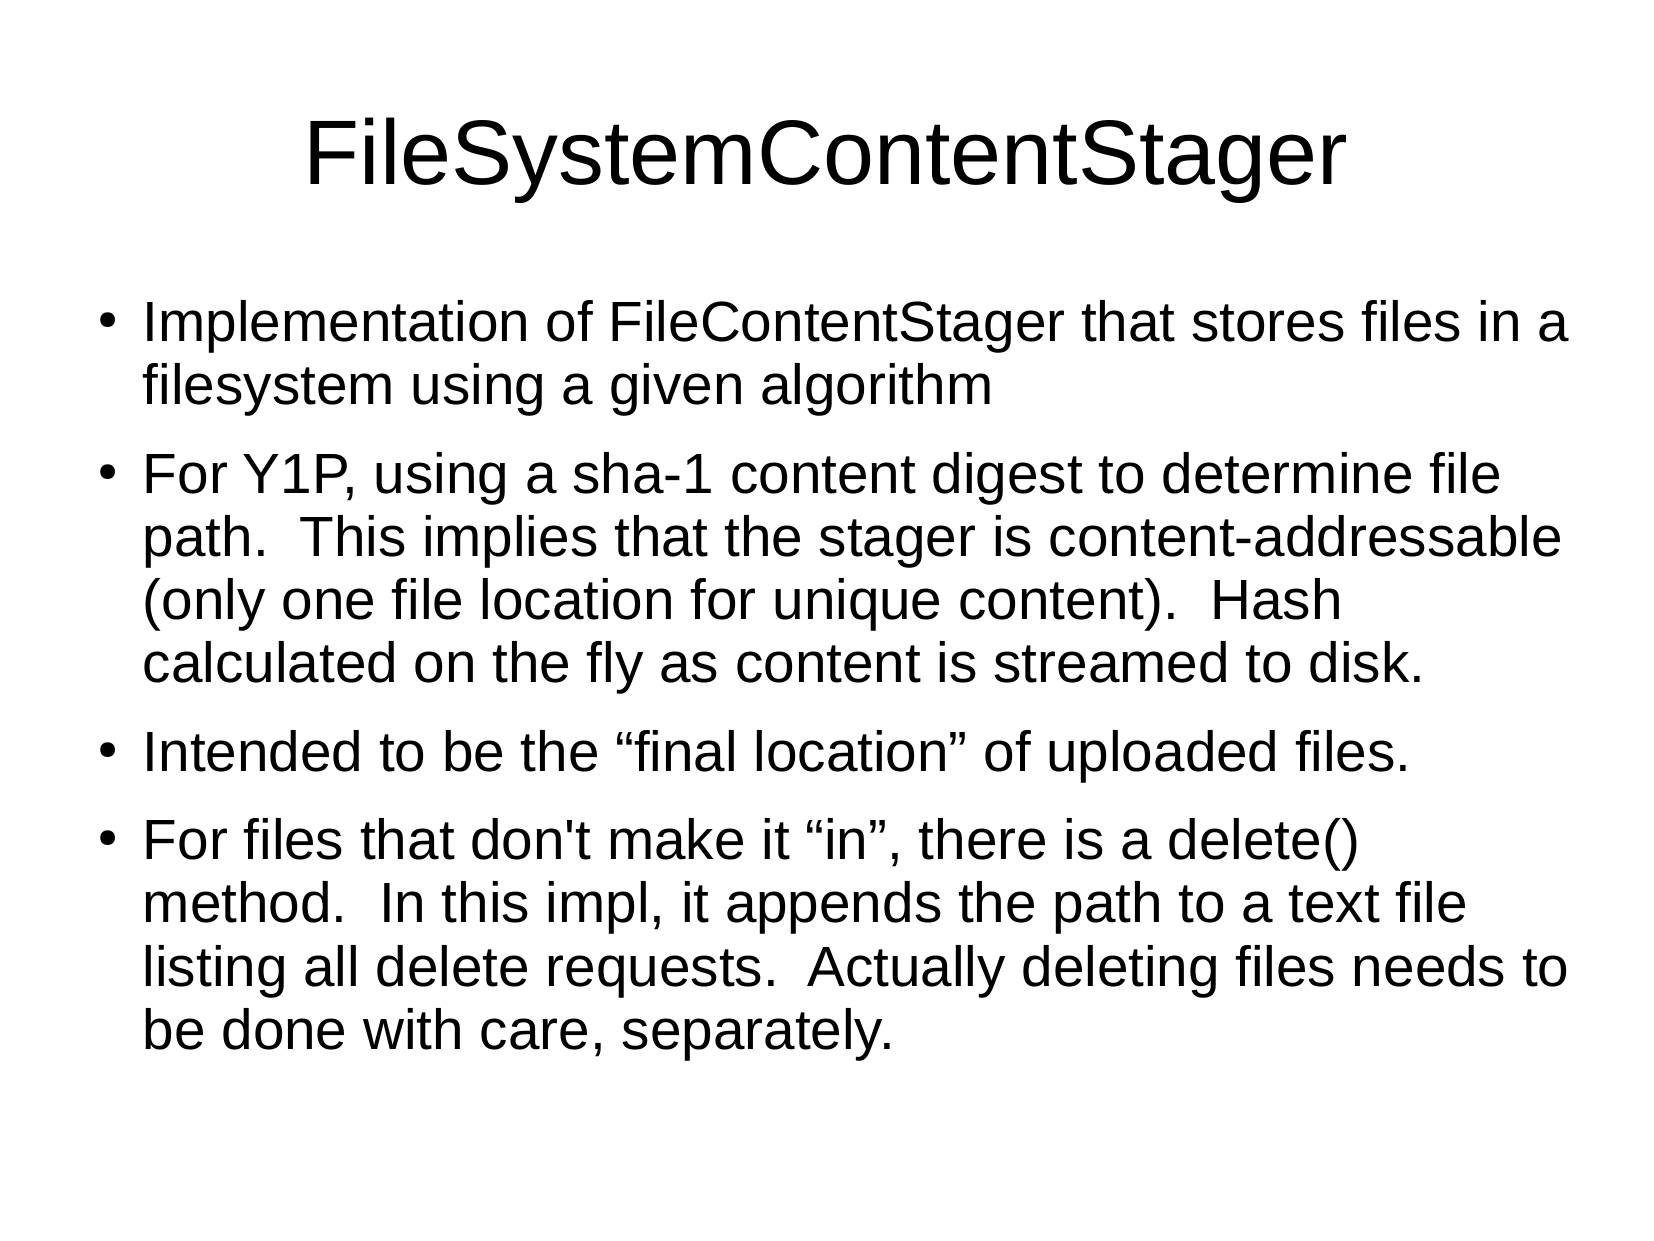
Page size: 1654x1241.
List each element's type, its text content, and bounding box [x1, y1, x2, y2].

list Implementation of FileContentStager that stores files in a filesystem using a given algorithm For Y1P, using a sha-1 content digest to determine file path. This implies that the stager is content-addressable (only one file location for unique content). Hash calculated on the fly as content is streamed to disk. Intended to be the “final location” of uploaded files. For files that don't make it “in”, there is a delete() method. In this impl, it appends the path to a text file listing all delete requests. Actually deleting files needs to be done with care, separately. [82, 290, 1571, 1109]
title FileSystemContentStager [82, 56, 1571, 250]
